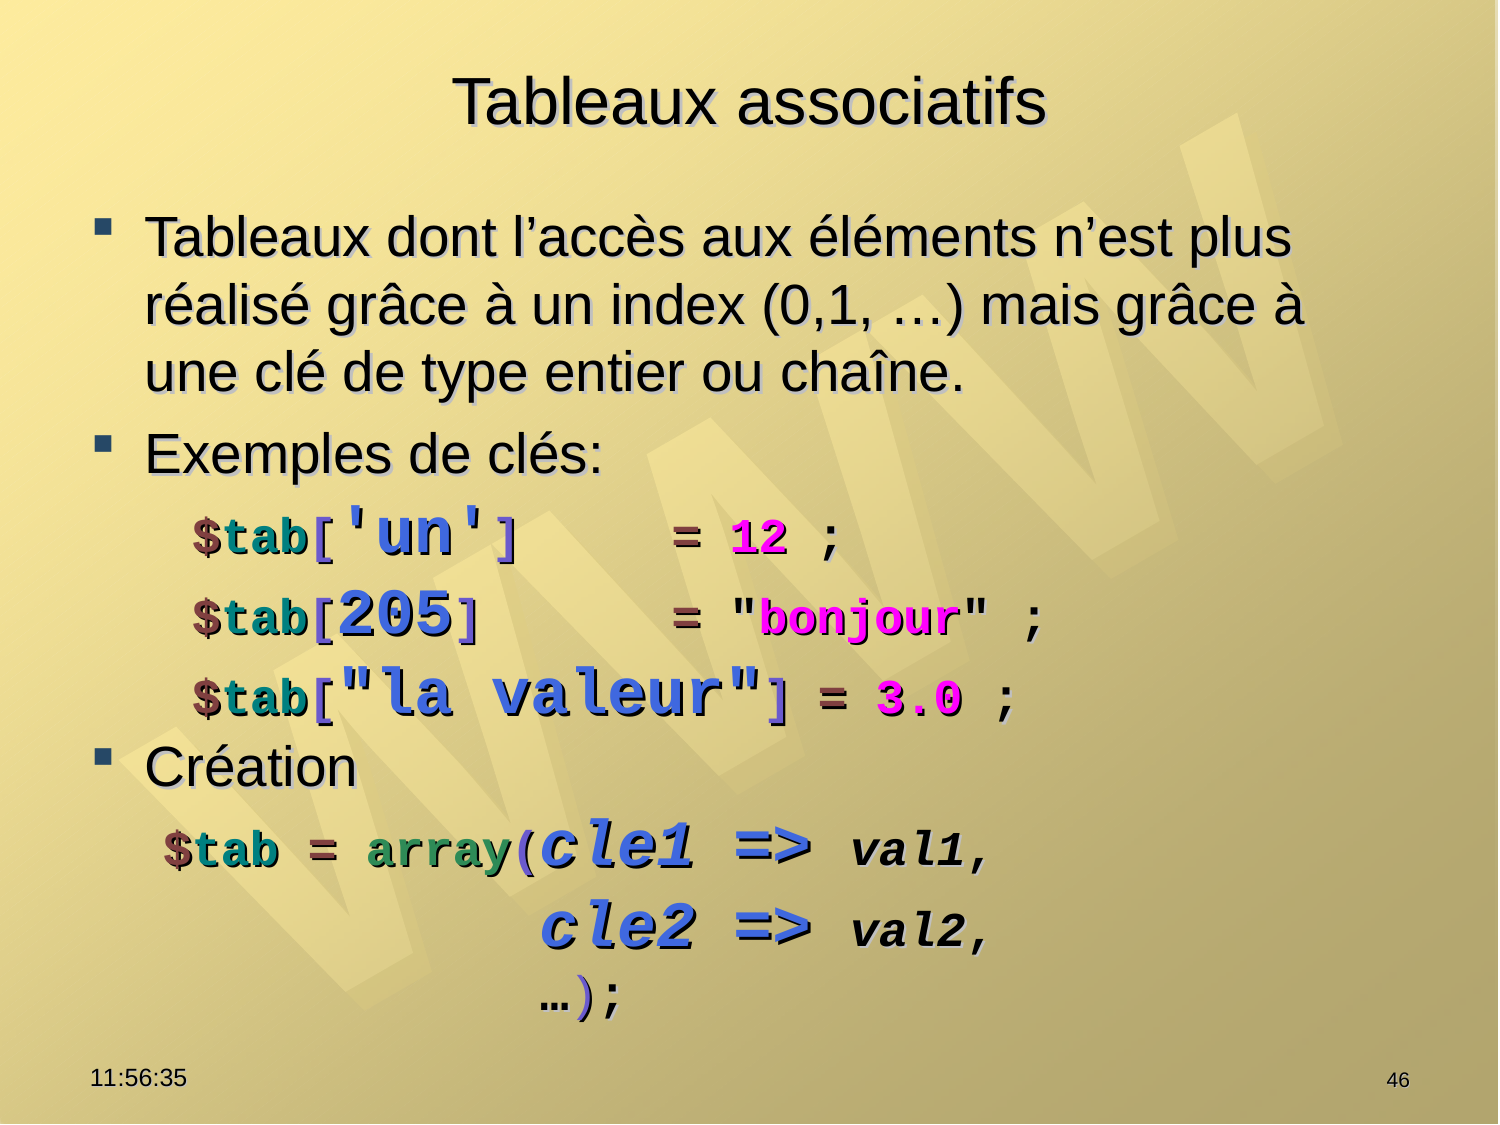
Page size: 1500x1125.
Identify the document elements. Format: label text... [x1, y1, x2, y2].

text_box 18:45:30 [74, 1058, 426, 1100]
list Tableaux dont l’accès aux éléments n’est plus réalisé grâce à un index (0,1, …) mais grâce à une clé de type entier ou chaîne. Exemples de clés: $tab['un'] = 12 ; $tab[205] = "bonjour" ; $tab["la valeur"] = 3.0 ; Création $tab = array(cle1 => val1, cle2 => val2, …); [75, 192, 1426, 1035]
text_box <numéro> [1074, 1058, 1426, 1100]
title Tableaux associatifs [75, 45, 1426, 152]
